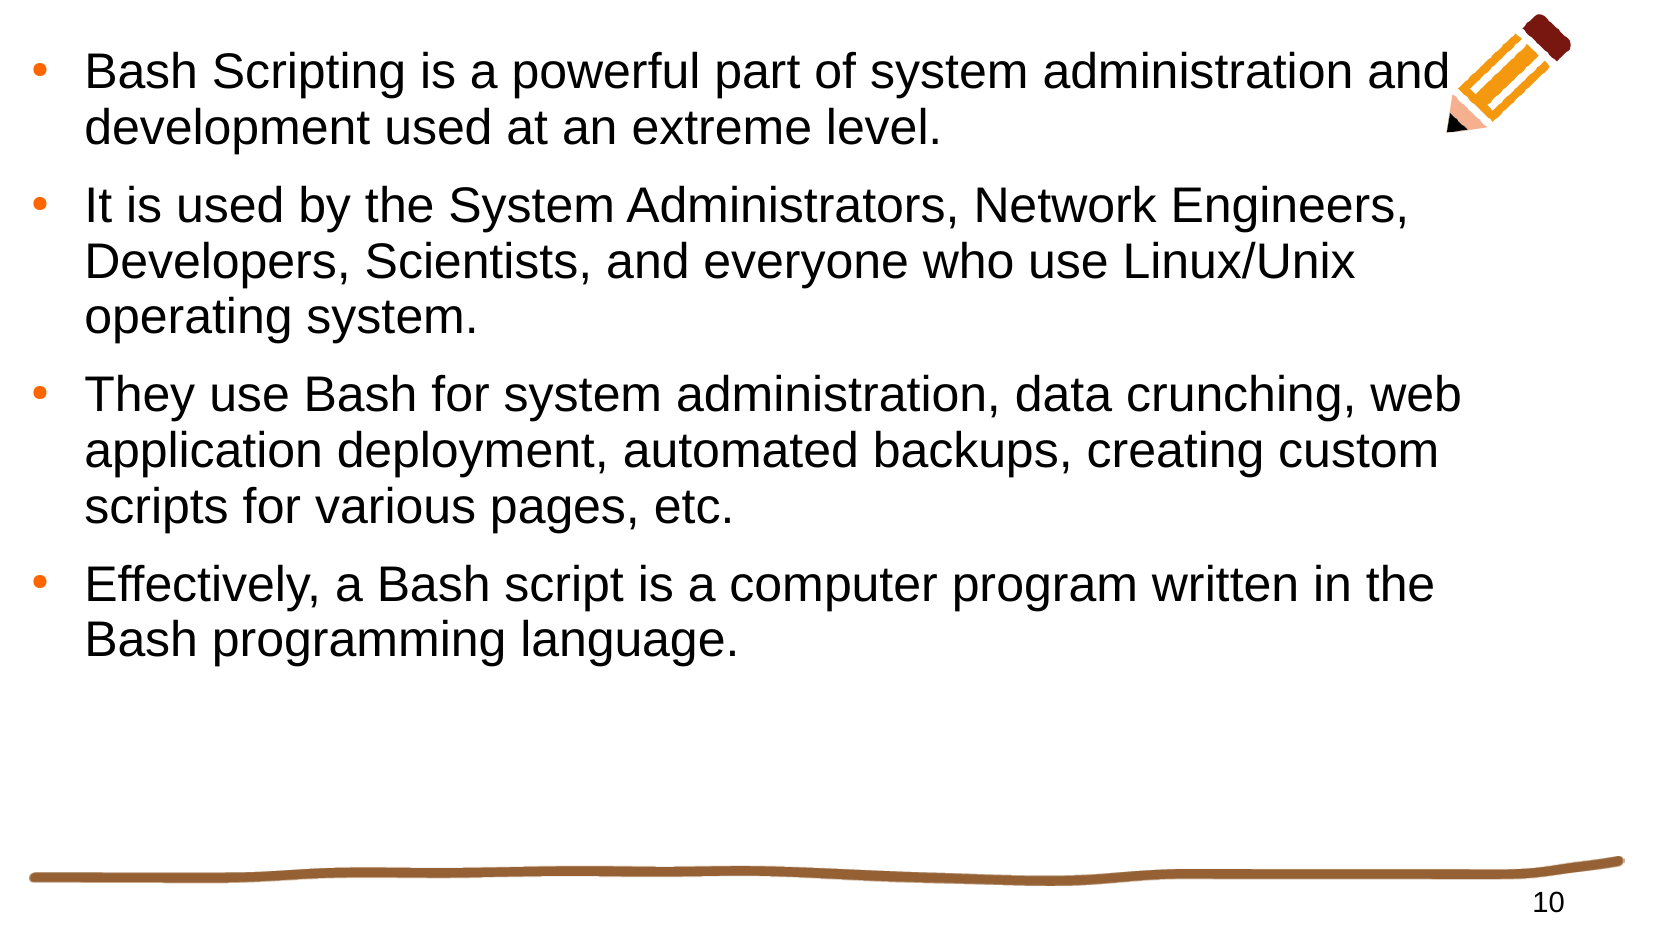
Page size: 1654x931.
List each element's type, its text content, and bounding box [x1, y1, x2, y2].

picture [1446, 14, 1571, 133]
picture [29, 856, 1625, 886]
list Bash Scripting is a powerful part of system administration and development used at an extreme level. It is used by the System Administrators, Network Engineers, Developers, Scientists, and everyone who use Linux/Unix operating system. They use Bash for system administration, data crunching, web application deployment, automated backups, creating custom scripts for various pages, etc. Effectively, a Bash script is a computer program written in the Bash programming language. [13, 43, 1501, 826]
